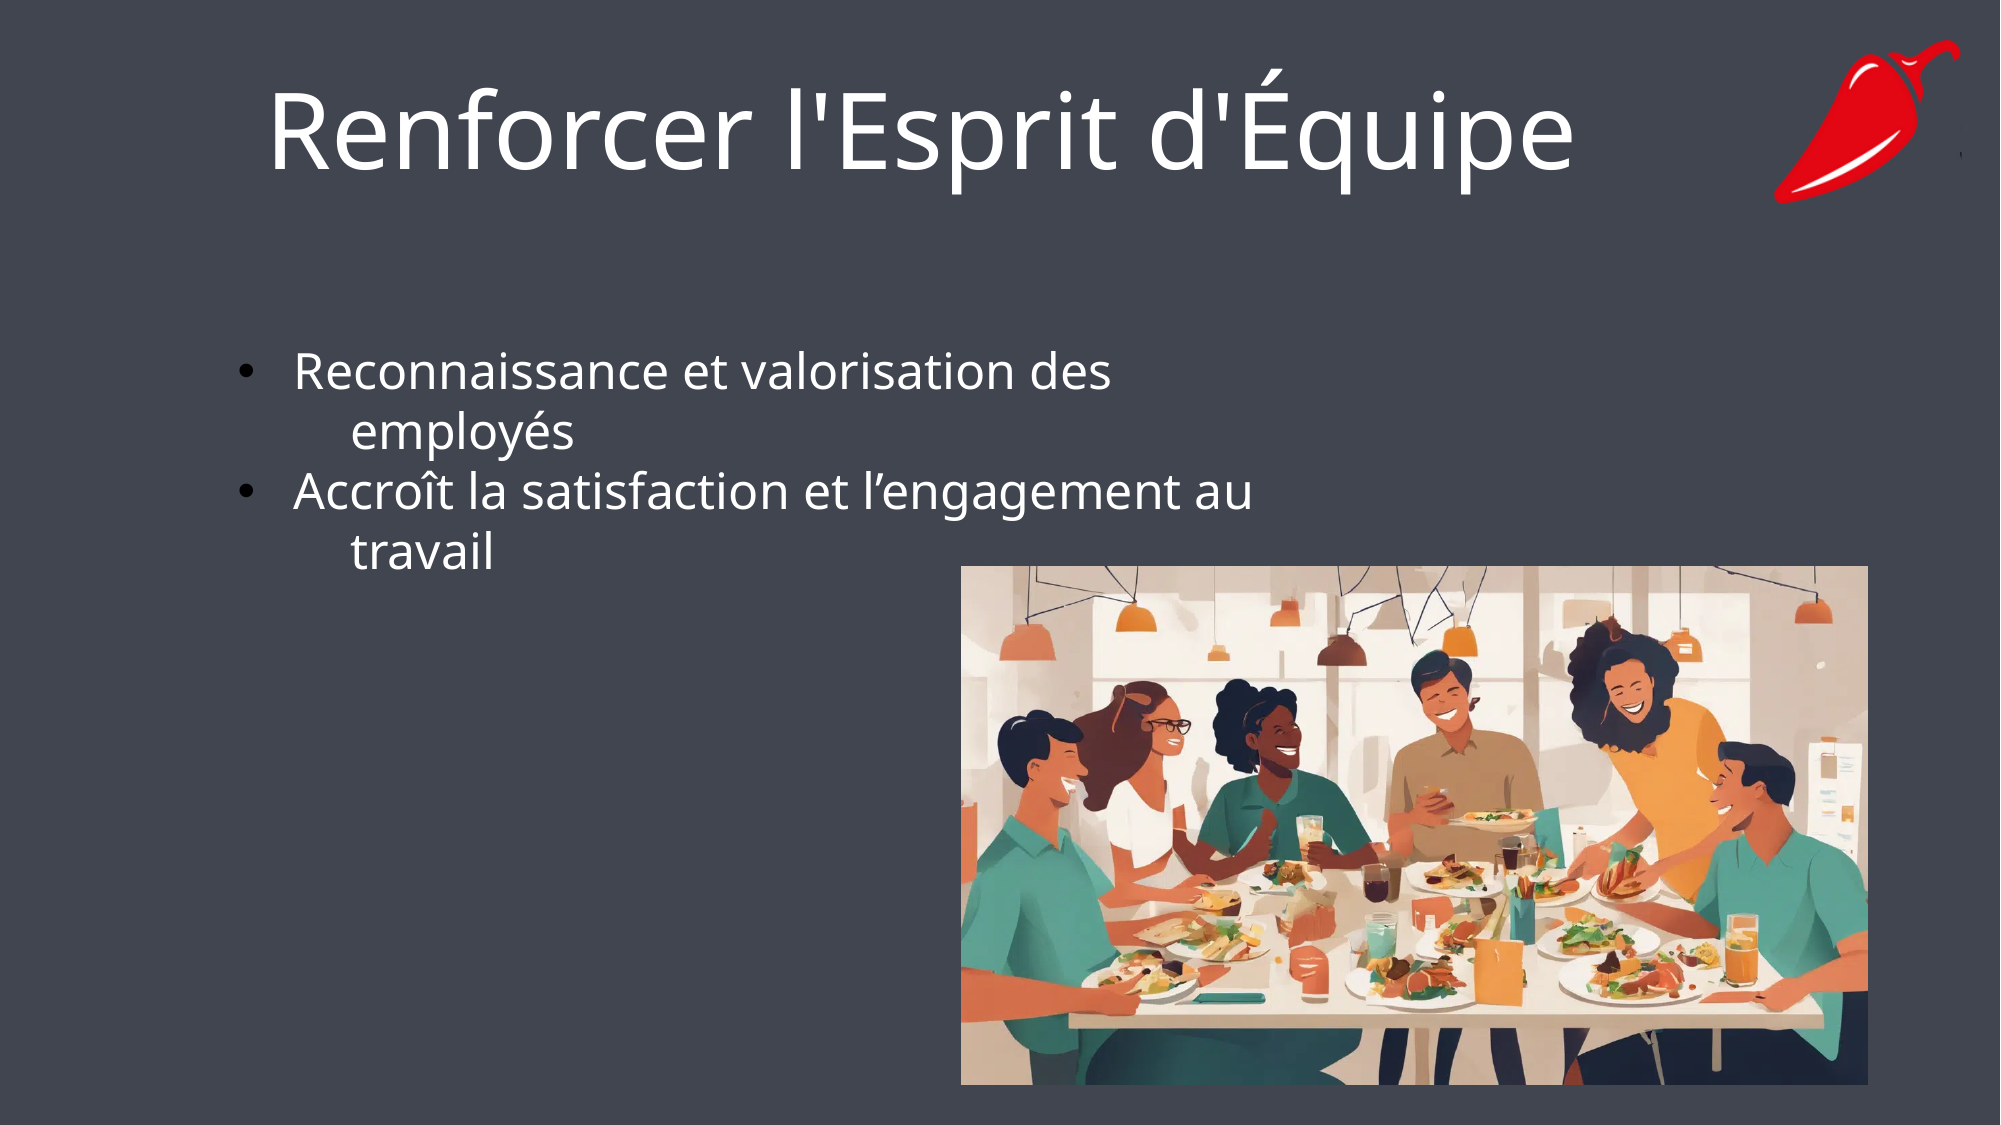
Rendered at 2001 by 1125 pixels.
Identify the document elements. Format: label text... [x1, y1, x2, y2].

title Renforcer l'Esprit d'Équipe [237, 44, 1609, 200]
picture [1774, 40, 1962, 204]
picture [961, 566, 1868, 1085]
text_box Reconnaissance et valorisation des employés Accroît la satisfaction et l’engagement au travail [222, 332, 1346, 469]
